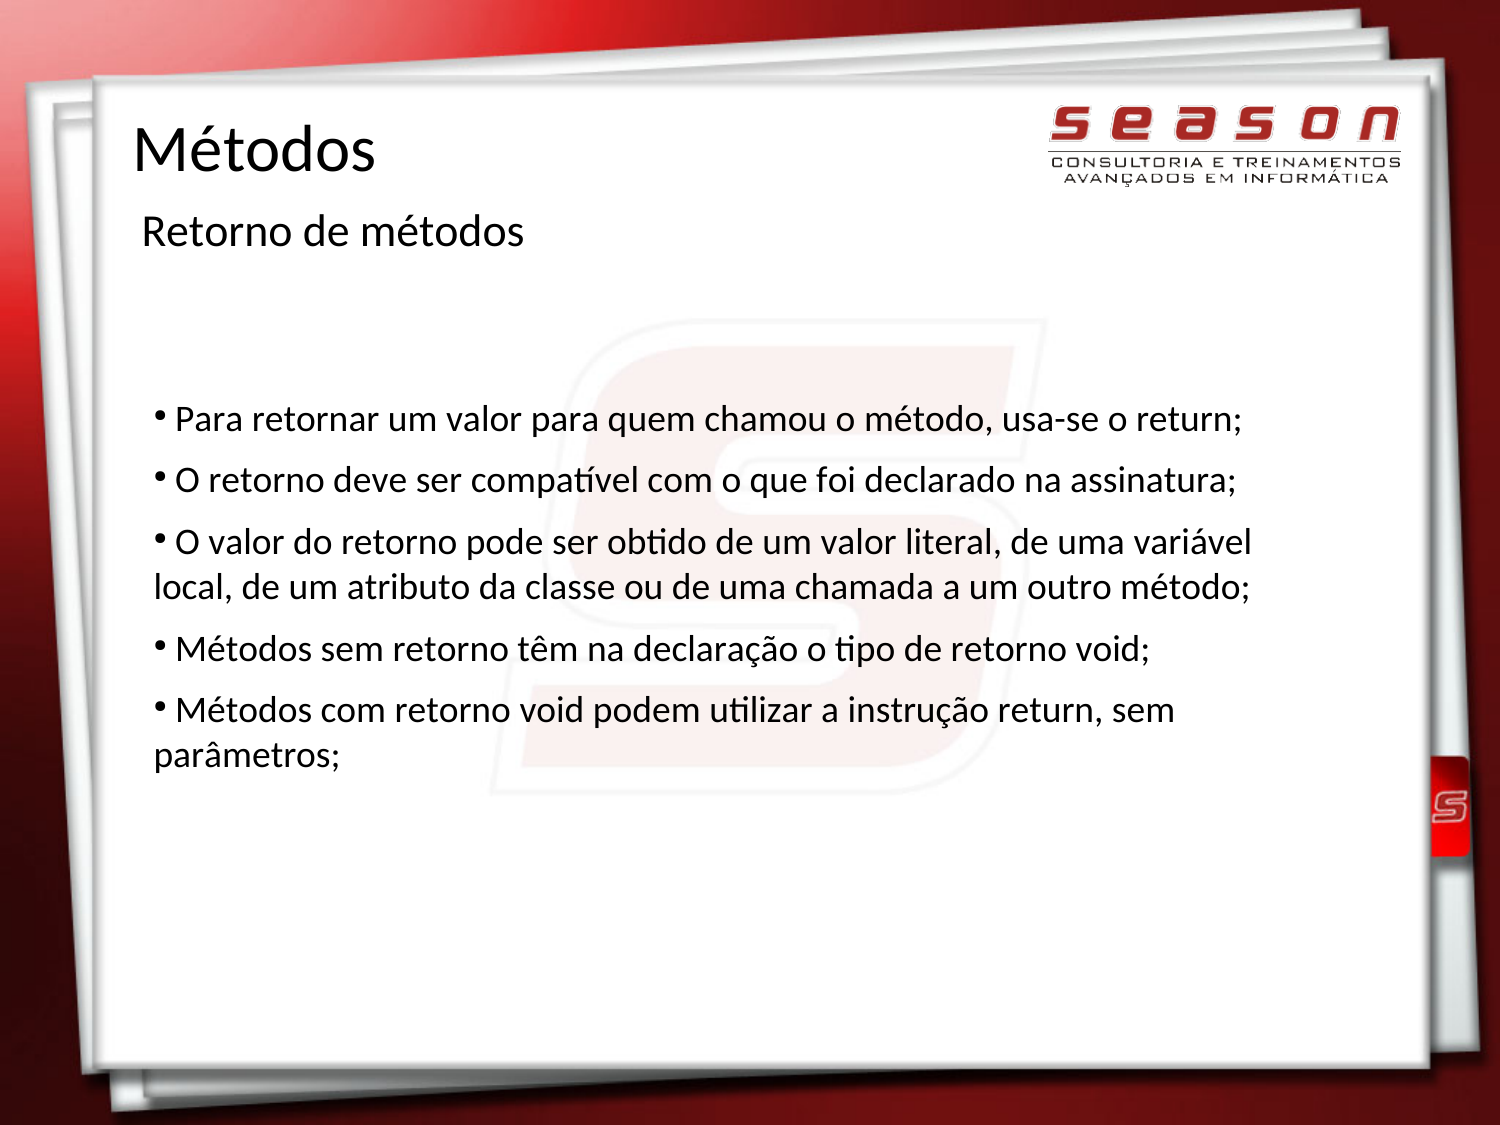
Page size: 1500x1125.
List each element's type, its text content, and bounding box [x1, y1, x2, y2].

title Métodos [118, 33, 1394, 257]
text_box Retorno de métodos [141, 200, 1240, 256]
picture [0, 0, 1500, 1125]
text_box Para retornar um valor para quem chamou o método, usa-se o return; O retorno deve ser compatível com o que foi declarado na assinatura; O valor do retorno pode ser obtido de um valor literal, de uma variável local, de um atributo da classe ou de uma chamada a um outro método; Métodos sem retorno têm na declaração o tipo de retorno void; Métodos com retorno void podem utilizar a instrução return, sem parâmetros; [153, 303, 1328, 952]
